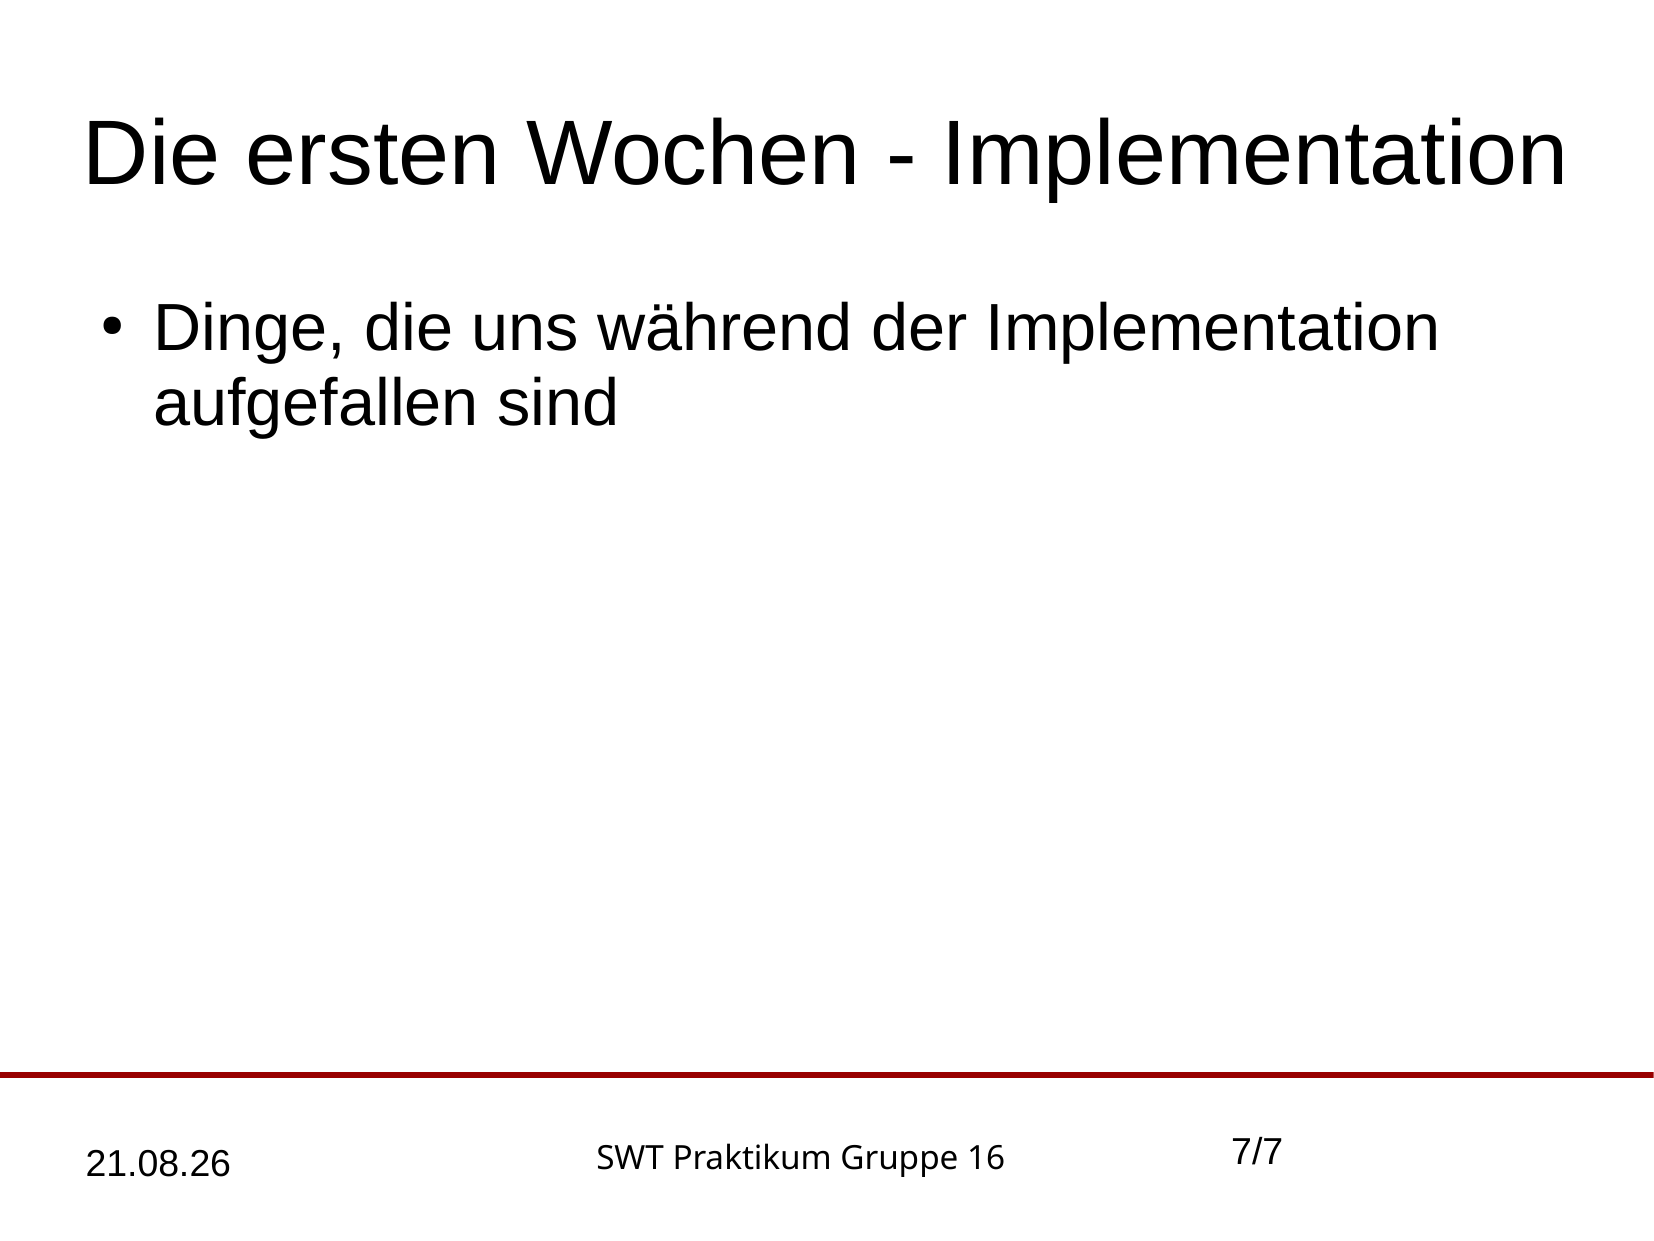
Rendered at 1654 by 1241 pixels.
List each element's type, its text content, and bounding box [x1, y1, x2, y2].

title Die ersten Wochen - Implementation [82, 49, 1571, 257]
list Dinge, die uns während der Implementation aufgefallen sind [82, 290, 1571, 1010]
